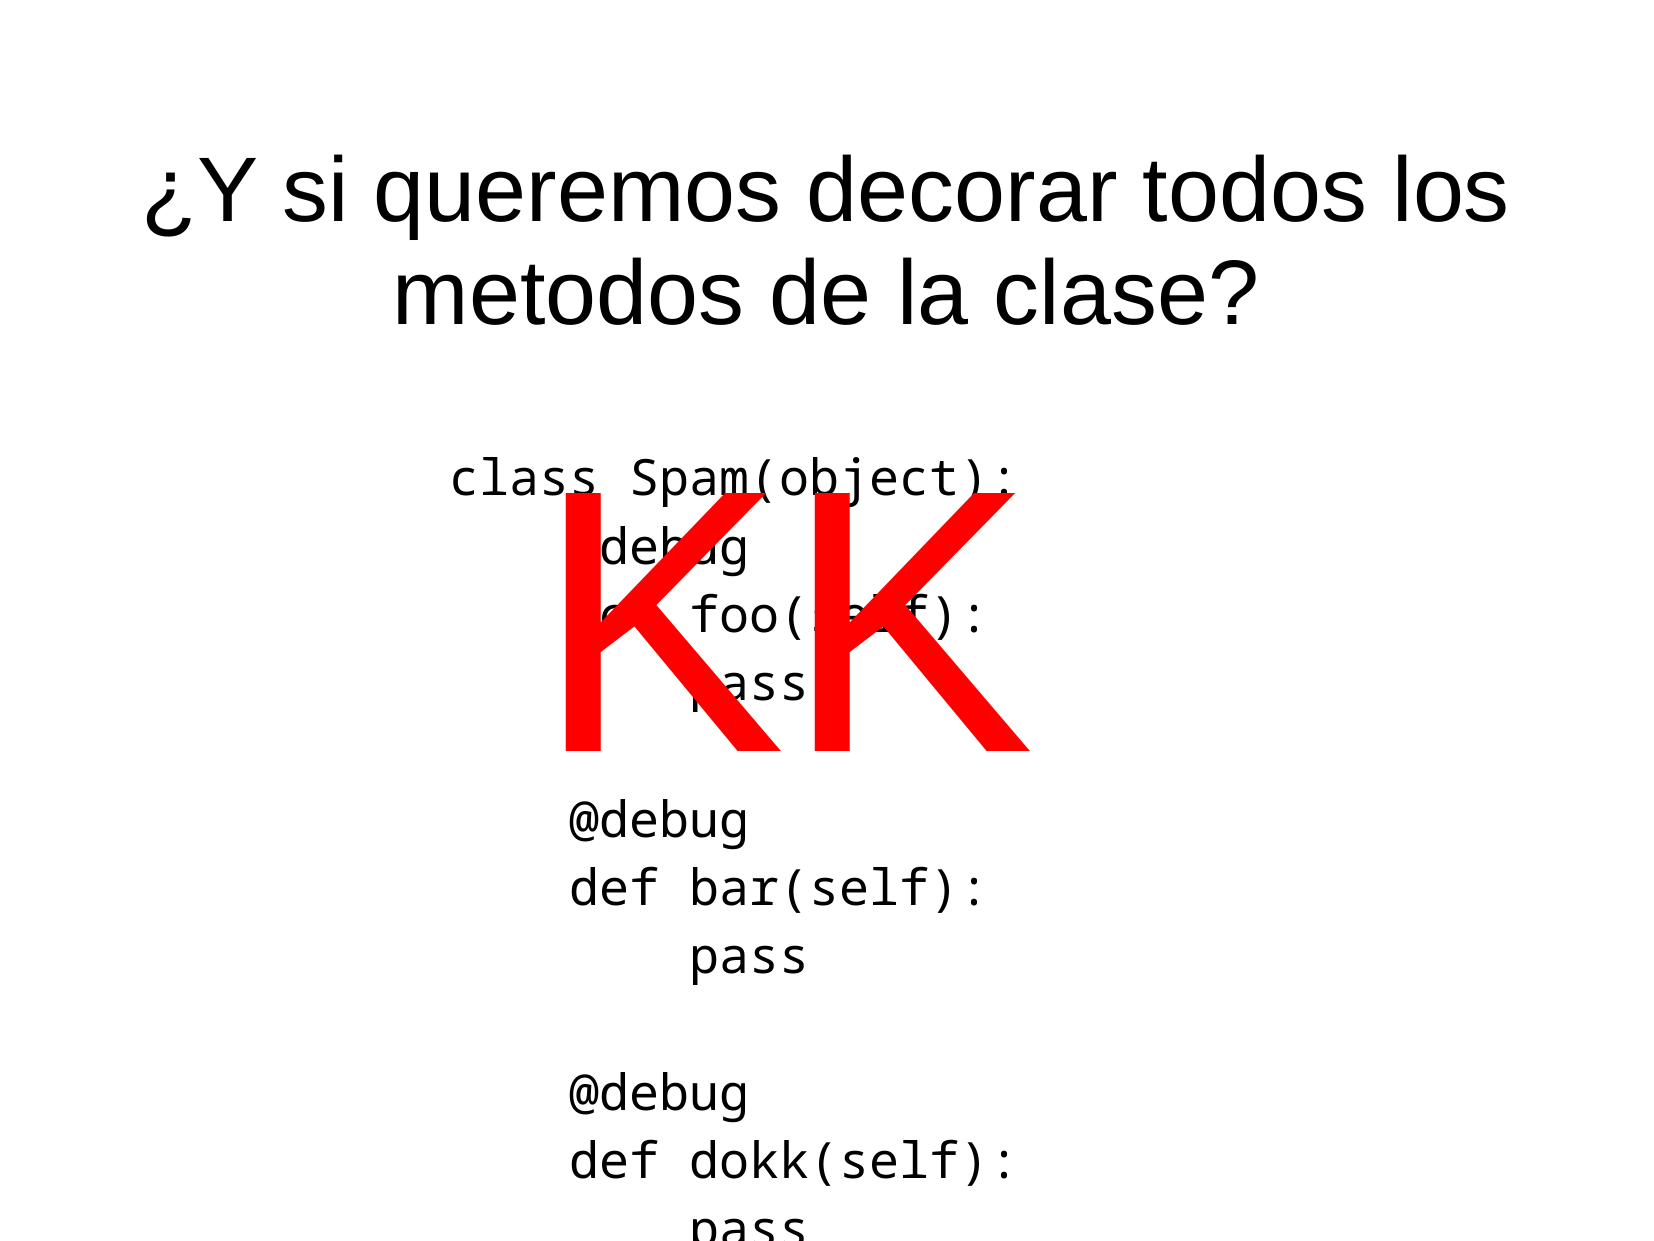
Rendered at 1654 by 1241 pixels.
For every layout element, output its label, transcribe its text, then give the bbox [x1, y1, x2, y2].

text_box KK [520, 405, 1051, 839]
title ¿Y si queremos decorar todos los metodos de la clase? [82, 137, 1571, 346]
text_box class Spam(object): @debug def foo(self): pass @debug def bar(self): pass @debug def dokk(self): pass [435, 434, 1126, 1051]
